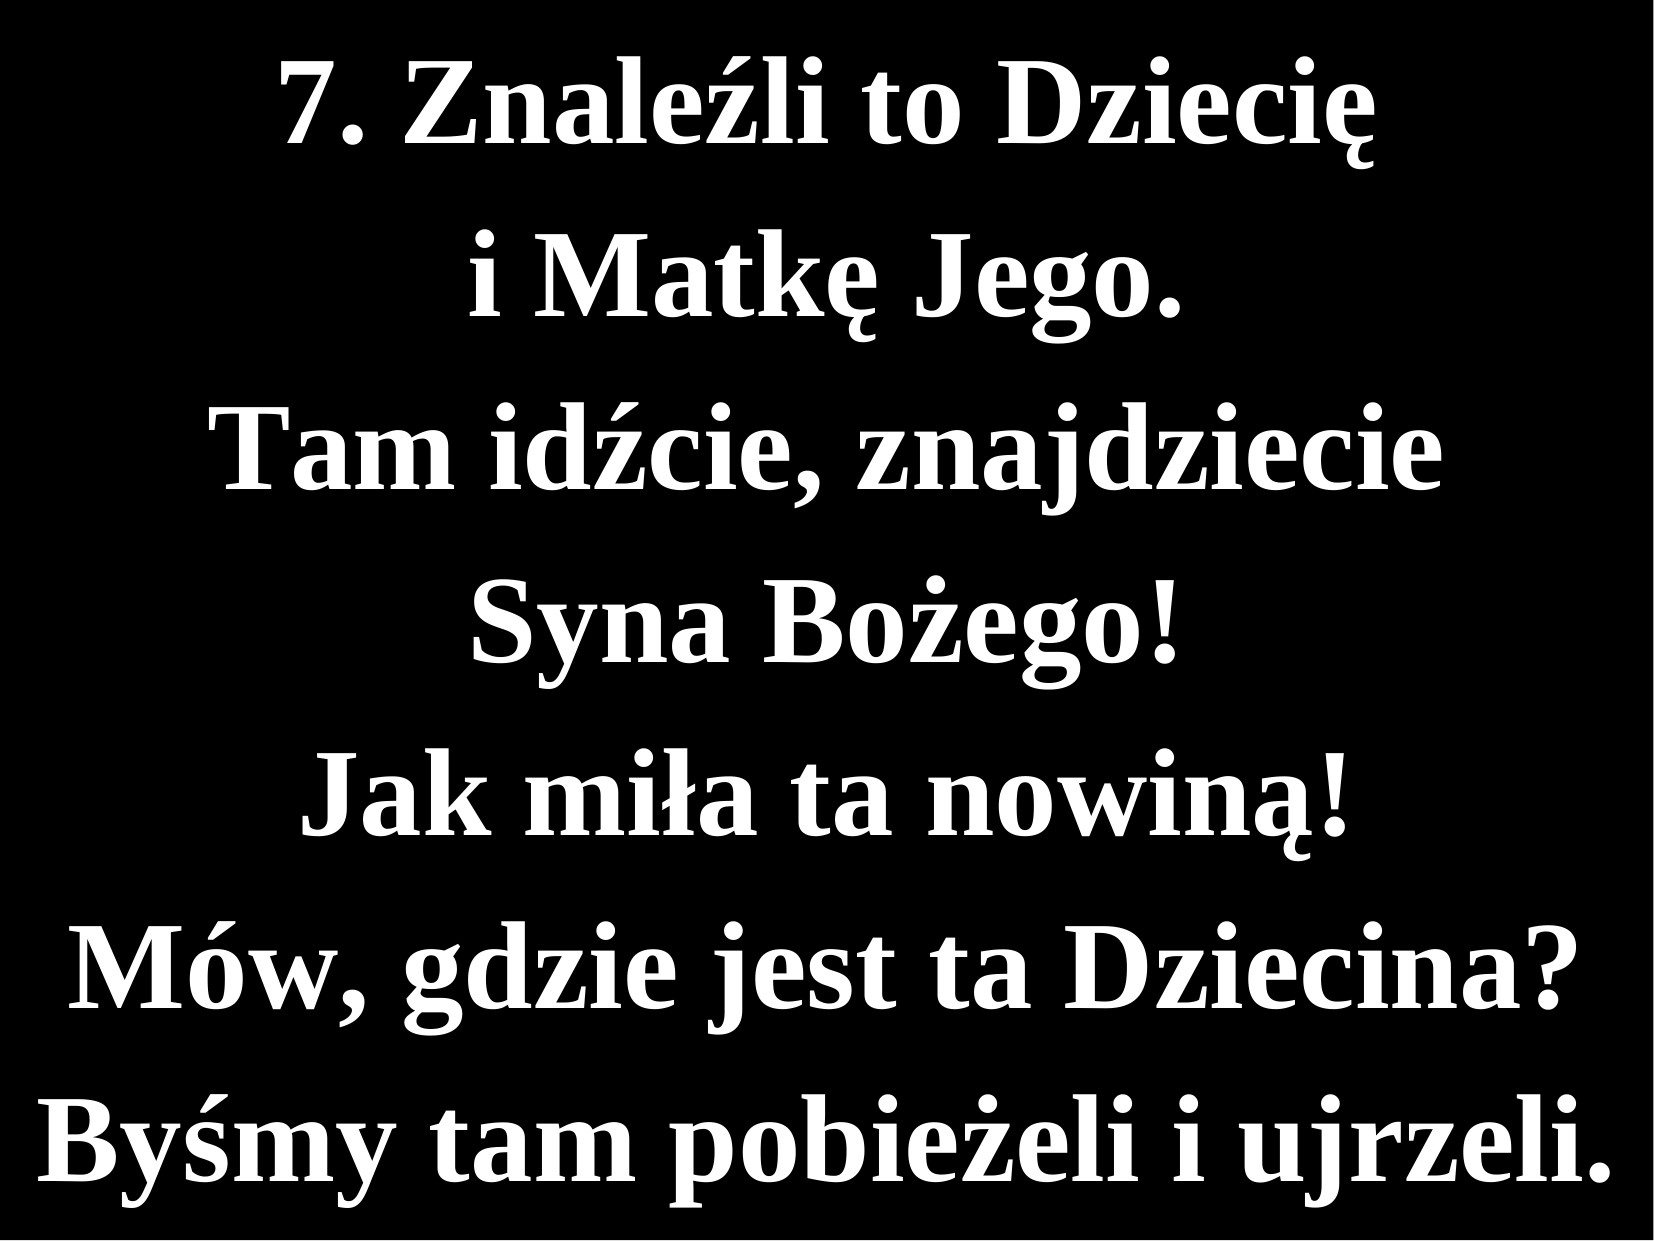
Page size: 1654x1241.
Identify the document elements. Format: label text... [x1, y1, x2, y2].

title 7. Znaleźli to Dziecię ppp i Matkę Jego. ppp Tam idźcie, znajdziecie ppp Syna Bożego! ppp Jak miła ta nowiną! ppp Mów, gdzie jest ta Dziecina? ppp Byśmy tam pobieżeli i ujrzeli. [0, 0, 1654, 1241]
